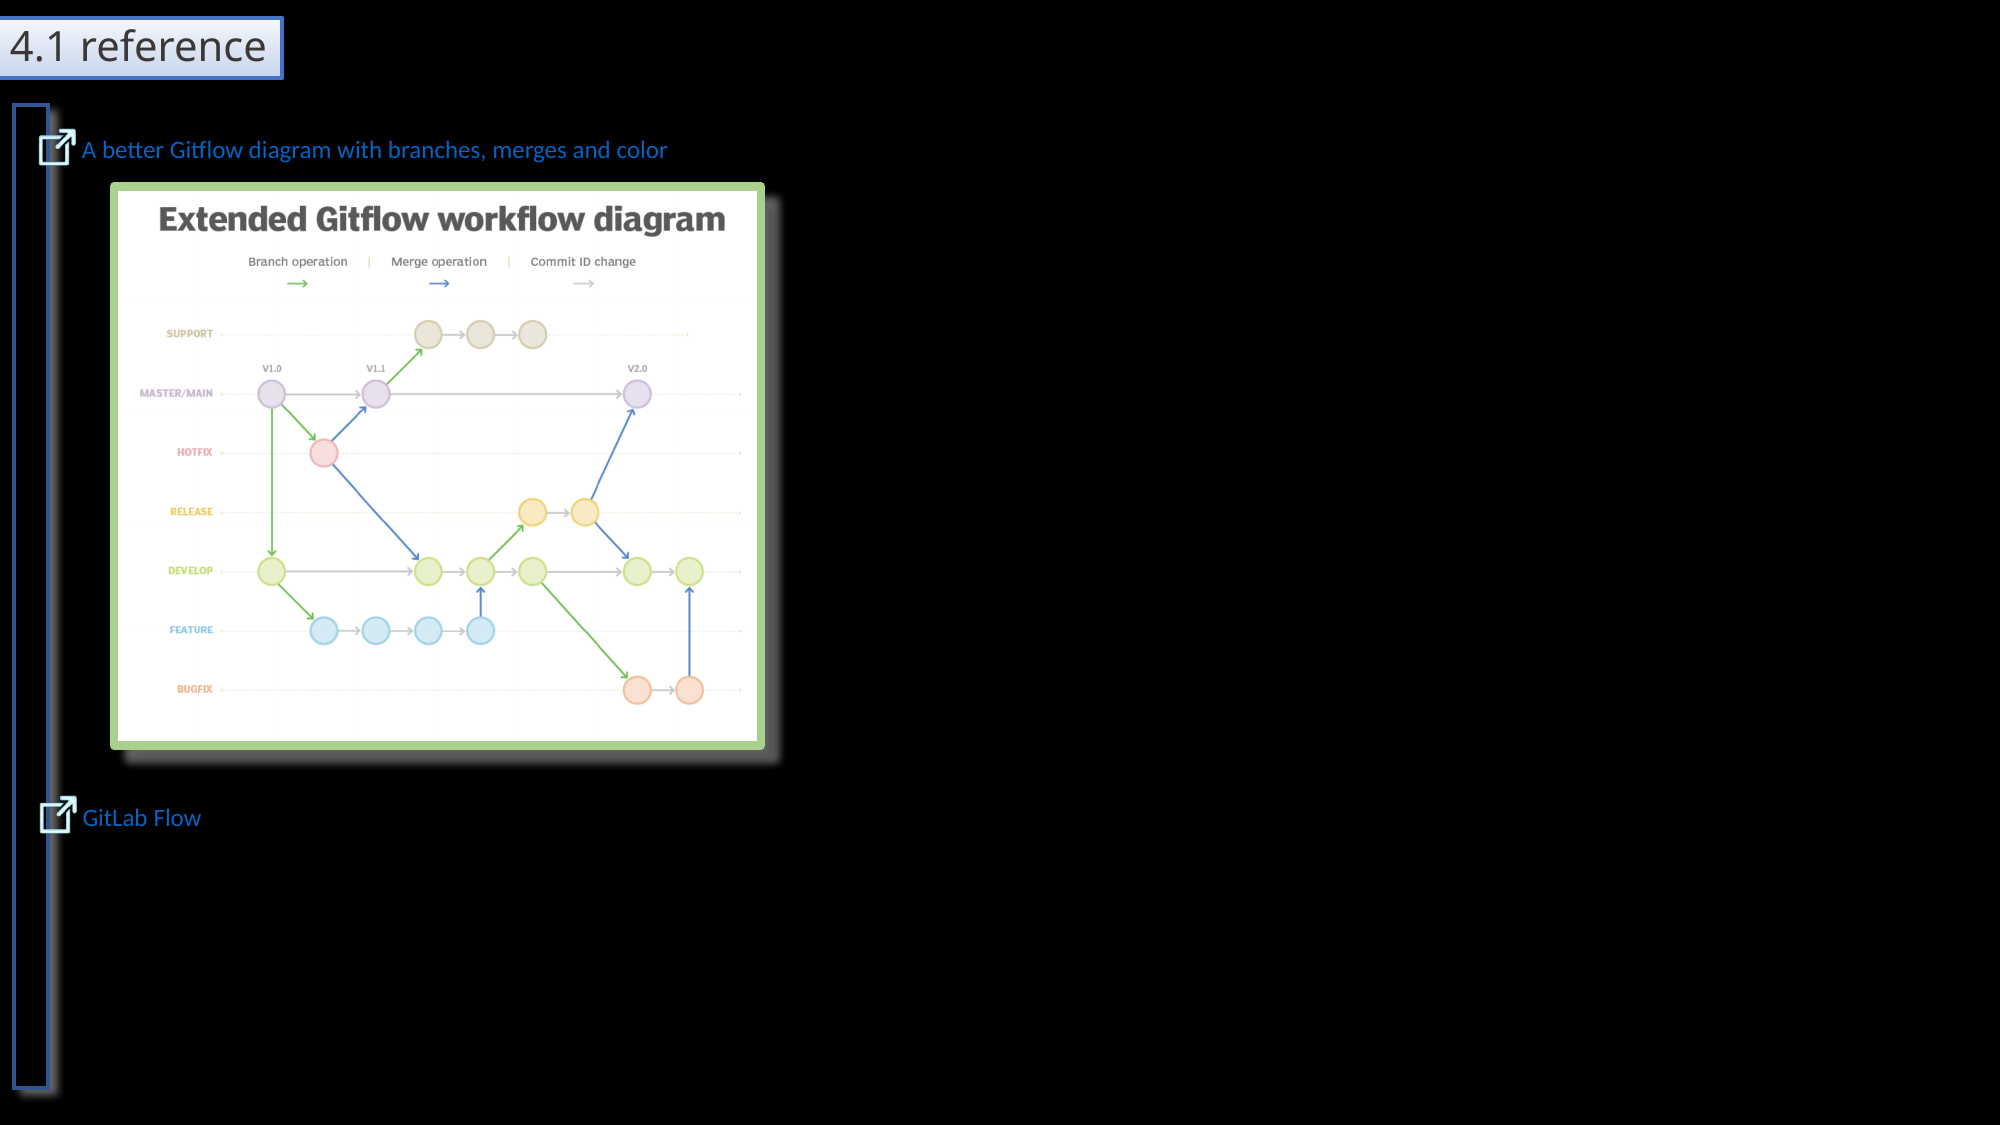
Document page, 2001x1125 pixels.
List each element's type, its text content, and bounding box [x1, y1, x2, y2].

title 4.1 reference [12, 17, 265, 78]
picture [34, 124, 80, 170]
text_box GitLab Flow [67, 794, 217, 839]
picture [35, 791, 81, 838]
text_box [14, 105, 49, 1088]
text_box A better Gitflow diagram with branches, merges and color [67, 126, 684, 172]
picture [118, 190, 757, 742]
